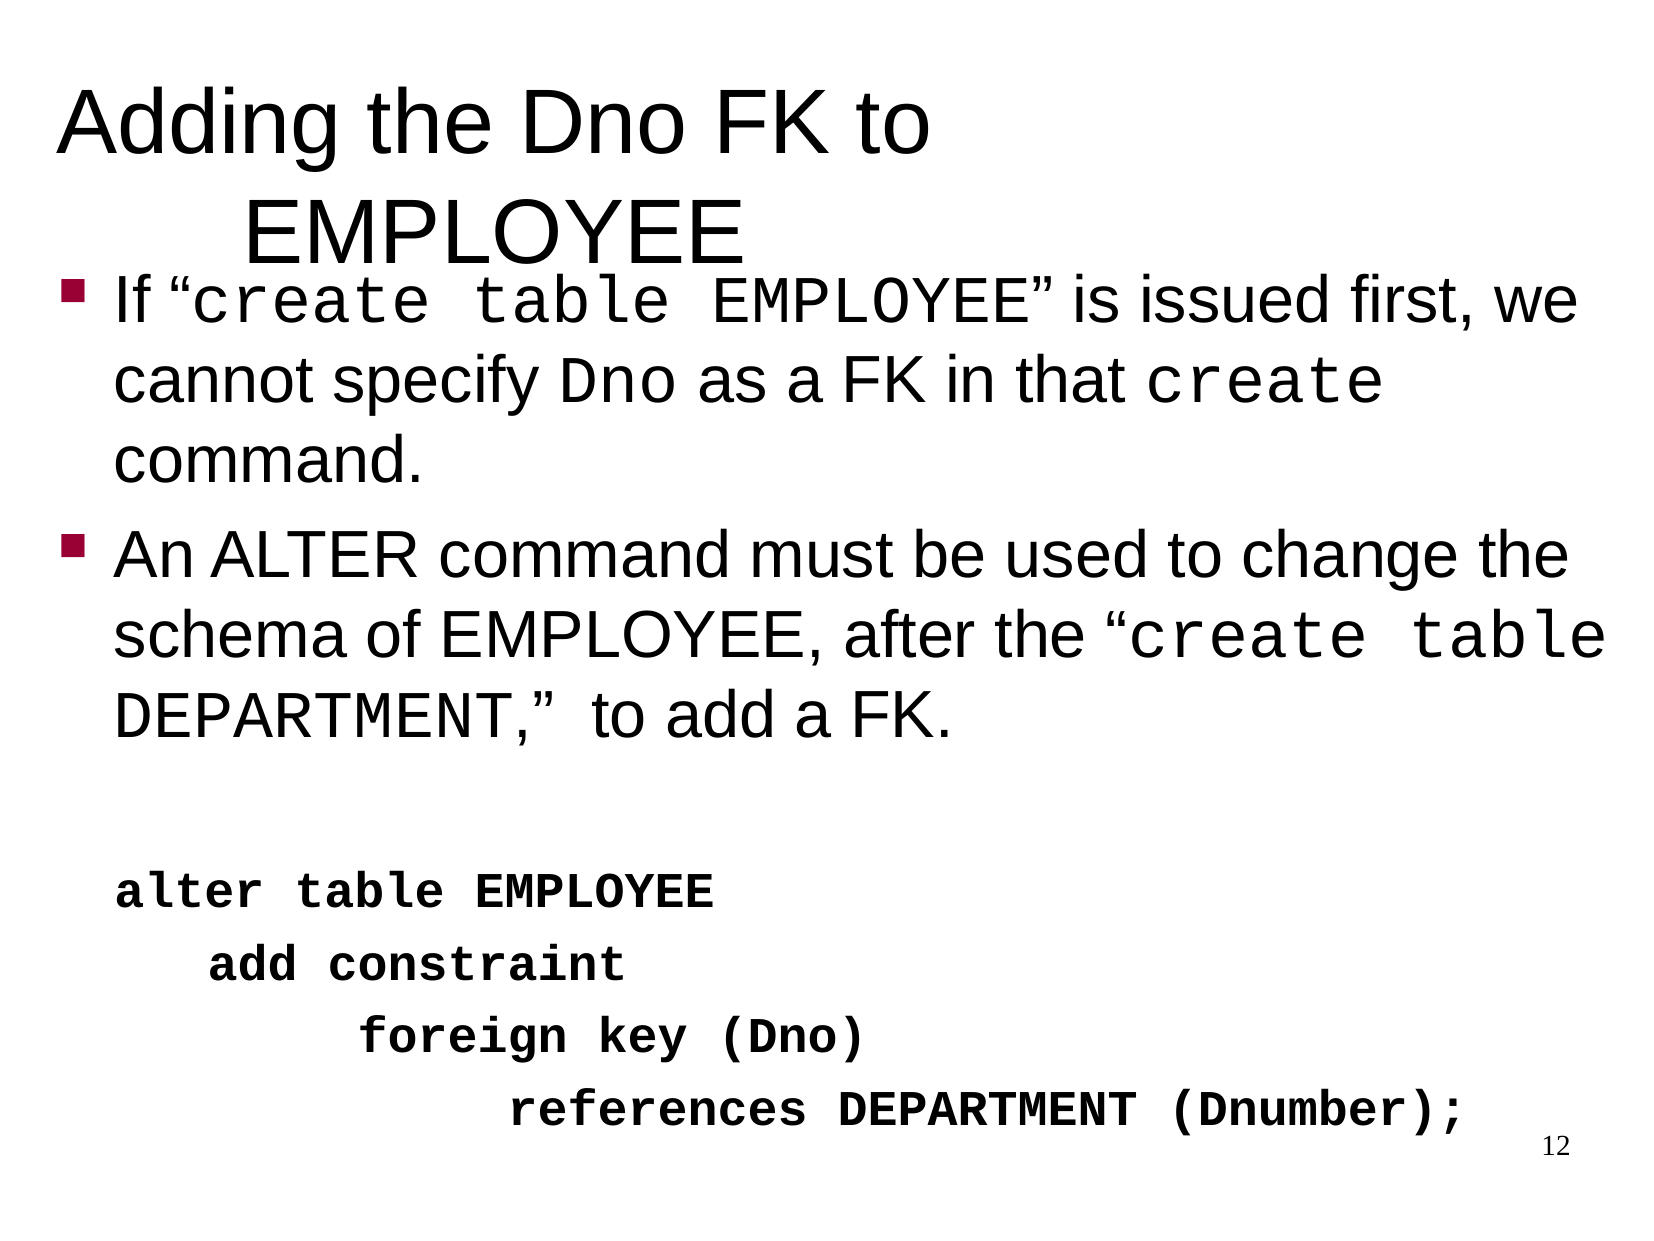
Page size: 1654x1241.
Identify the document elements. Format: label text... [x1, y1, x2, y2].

list If “create table EMPLOYEE” is issued first, we cannot specify Dno as a FK in that create command. An ALTER command must be used to change the schema of EMPLOYEE, after the “create table DEPARTMENT,” to add a FK. alter table EMPLOYEE add constraint foreign key (Dno) references DEPARTMENT (Dnumber); [43, 248, 1626, 1172]
title Adding the Dno FK to EMPLOYEE [41, 54, 1452, 207]
